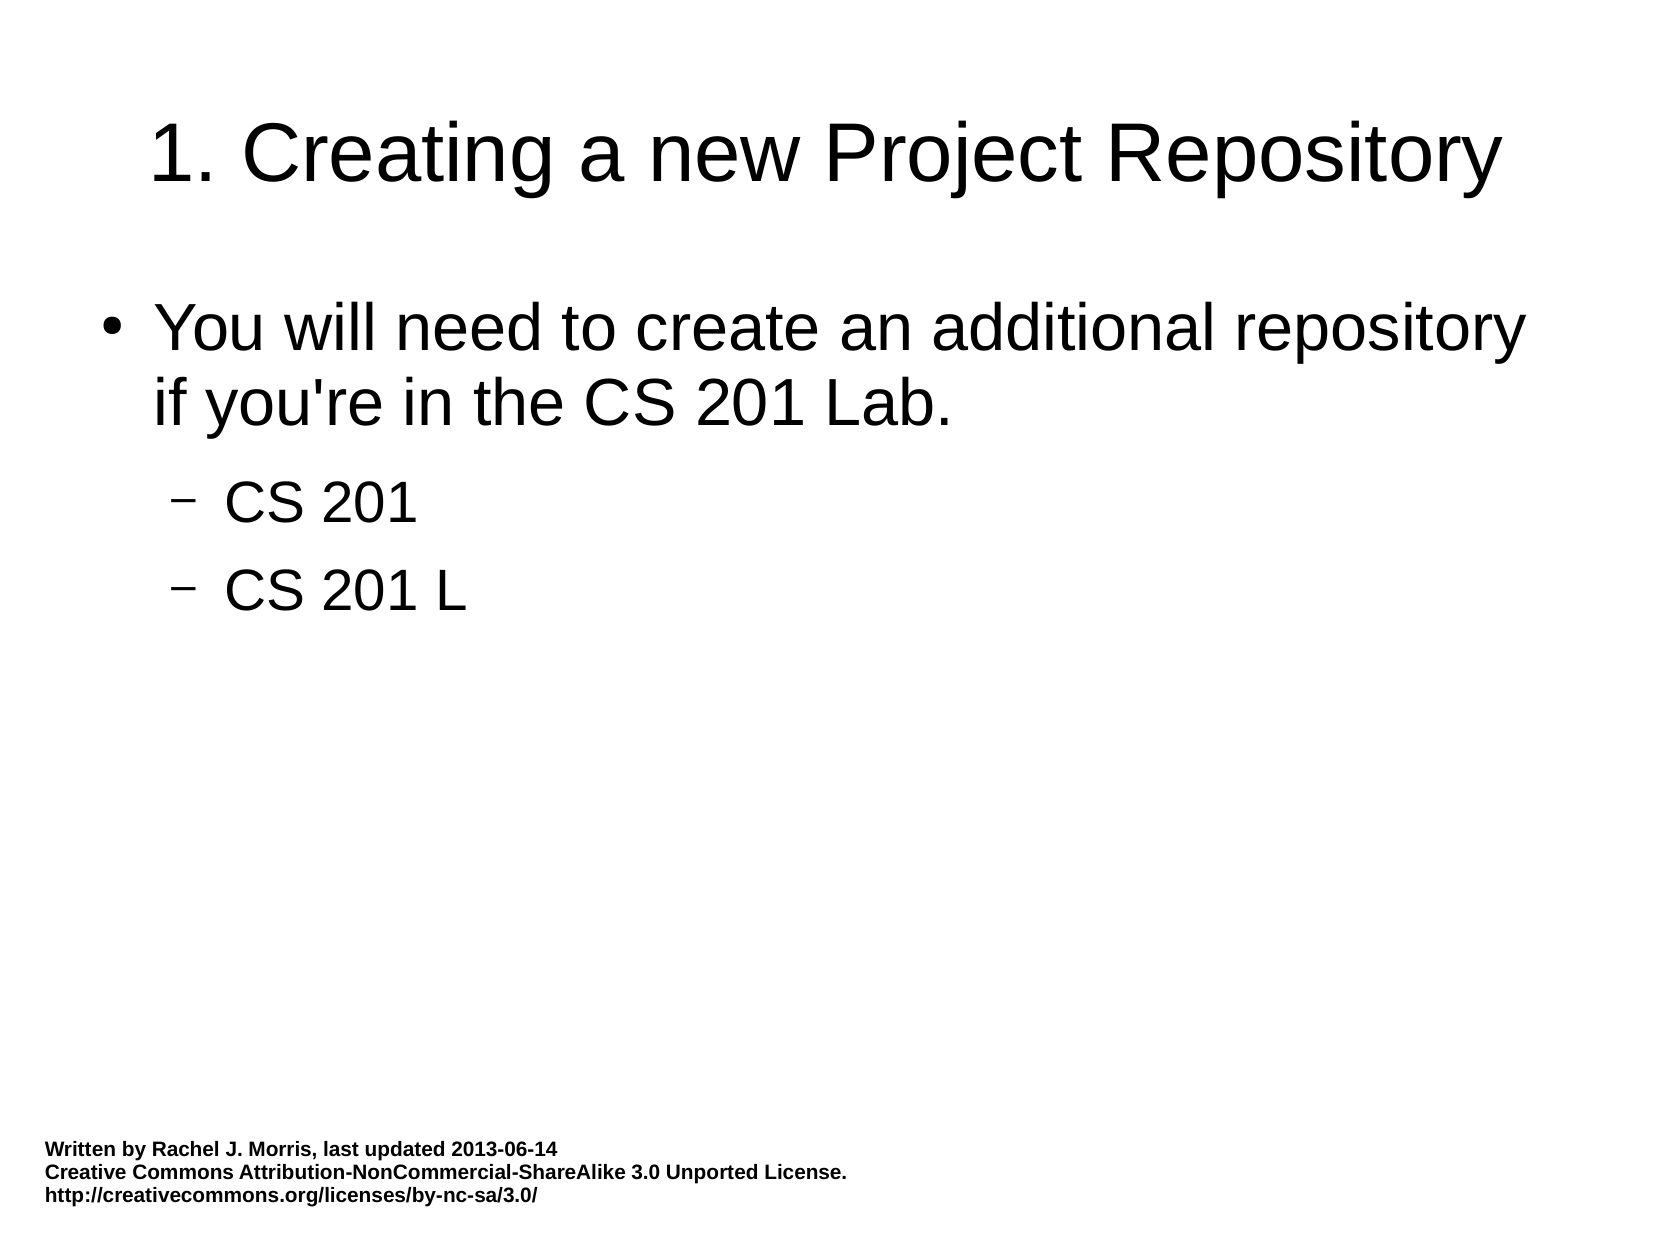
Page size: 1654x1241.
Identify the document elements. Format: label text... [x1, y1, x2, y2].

title 1. Creating a new Project Repository [82, 49, 1571, 257]
list You will need to create an additional repository if you're in the CS 201 Lab. CS 201 CS 201 L [82, 290, 1538, 1066]
